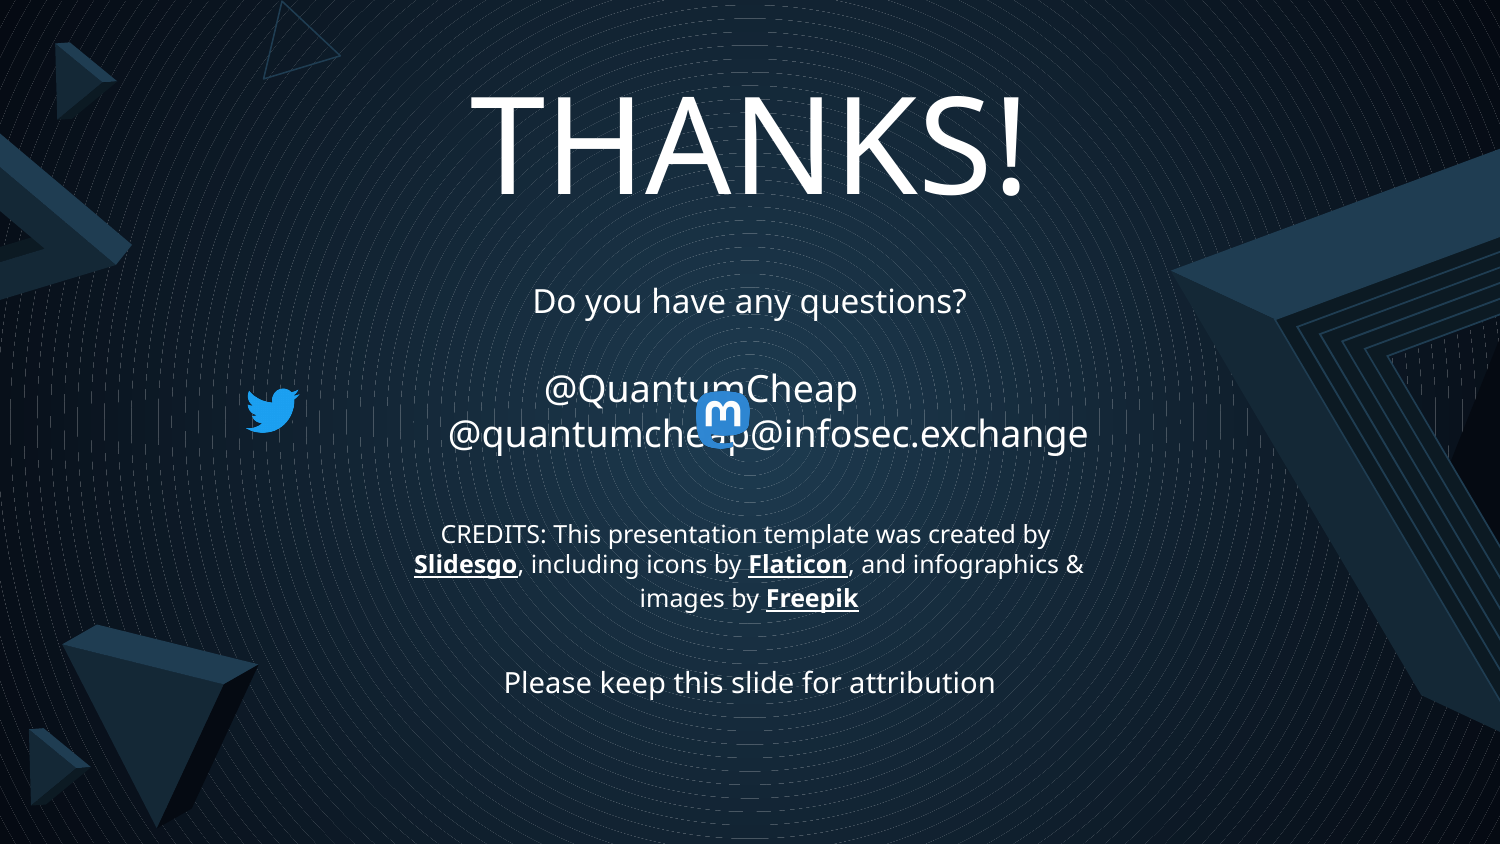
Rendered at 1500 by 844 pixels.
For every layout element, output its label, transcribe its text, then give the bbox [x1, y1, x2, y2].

title THANKS! [188, 87, 1312, 193]
picture [245, 388, 300, 433]
subtitle Do you have any questions? [433, 247, 1067, 328]
text_box Please keep this slide for attribution [473, 667, 1026, 696]
text_box @QuantumCheap @quantumcheap@infosec.exchange [80, 328, 1419, 491]
picture [696, 391, 750, 449]
